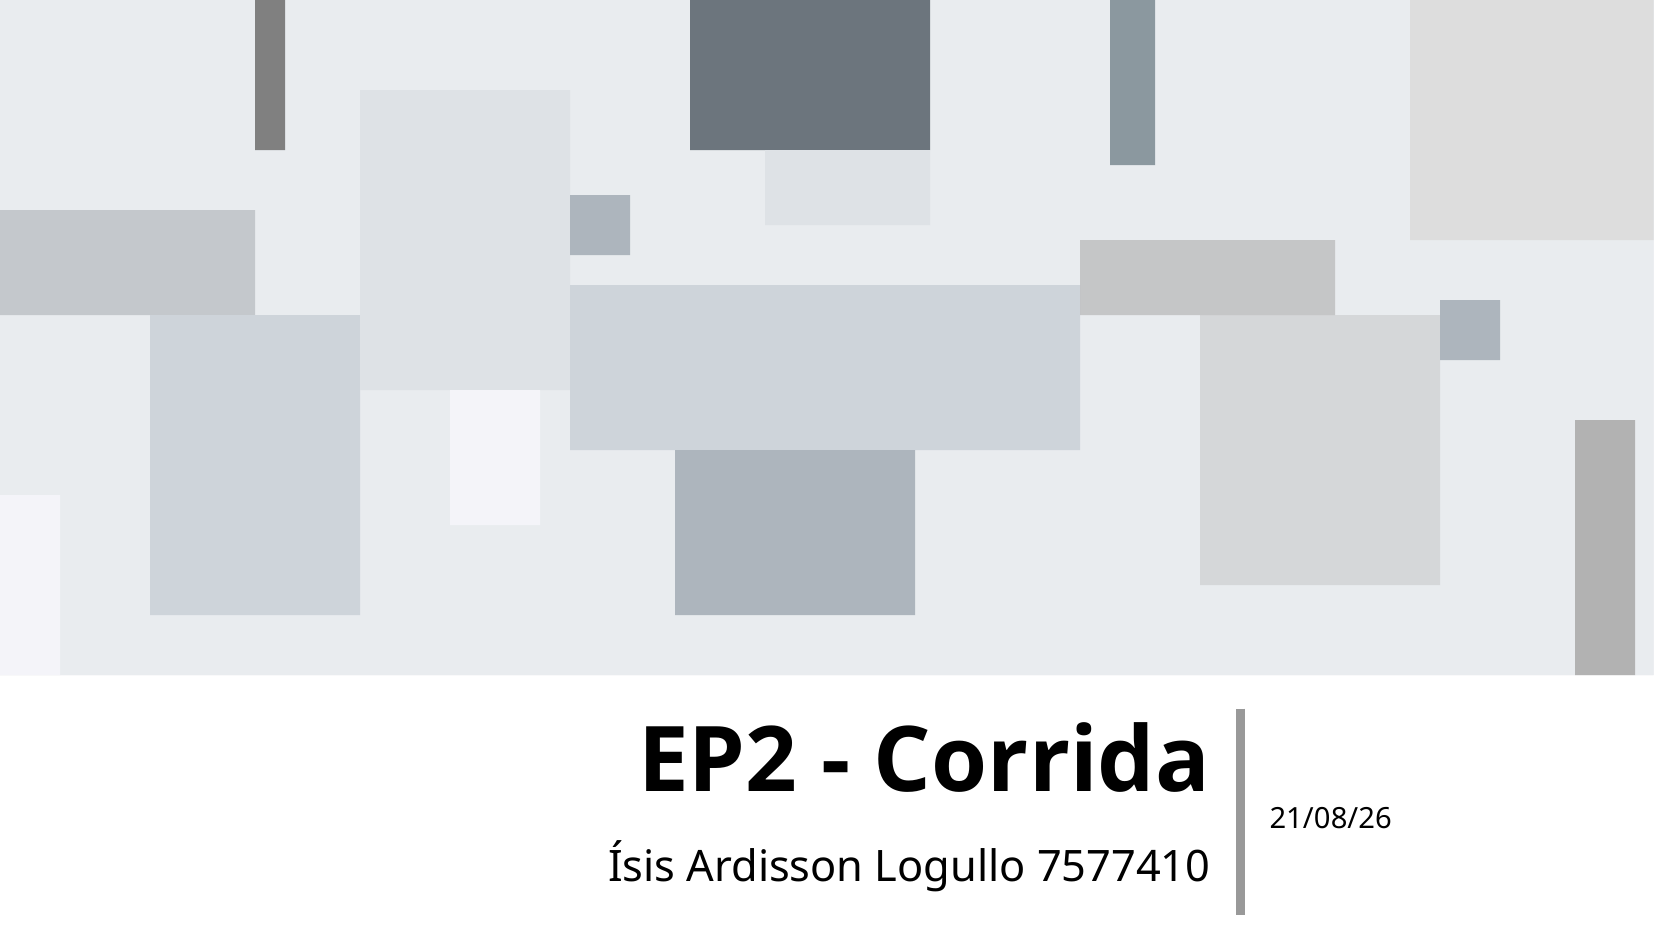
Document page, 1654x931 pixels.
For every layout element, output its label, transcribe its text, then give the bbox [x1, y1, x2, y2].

subtitle Ísis Ardisson Logullo 7577410 [59, 835, 1211, 895]
title EP2 - Corrida [59, 694, 1211, 819]
